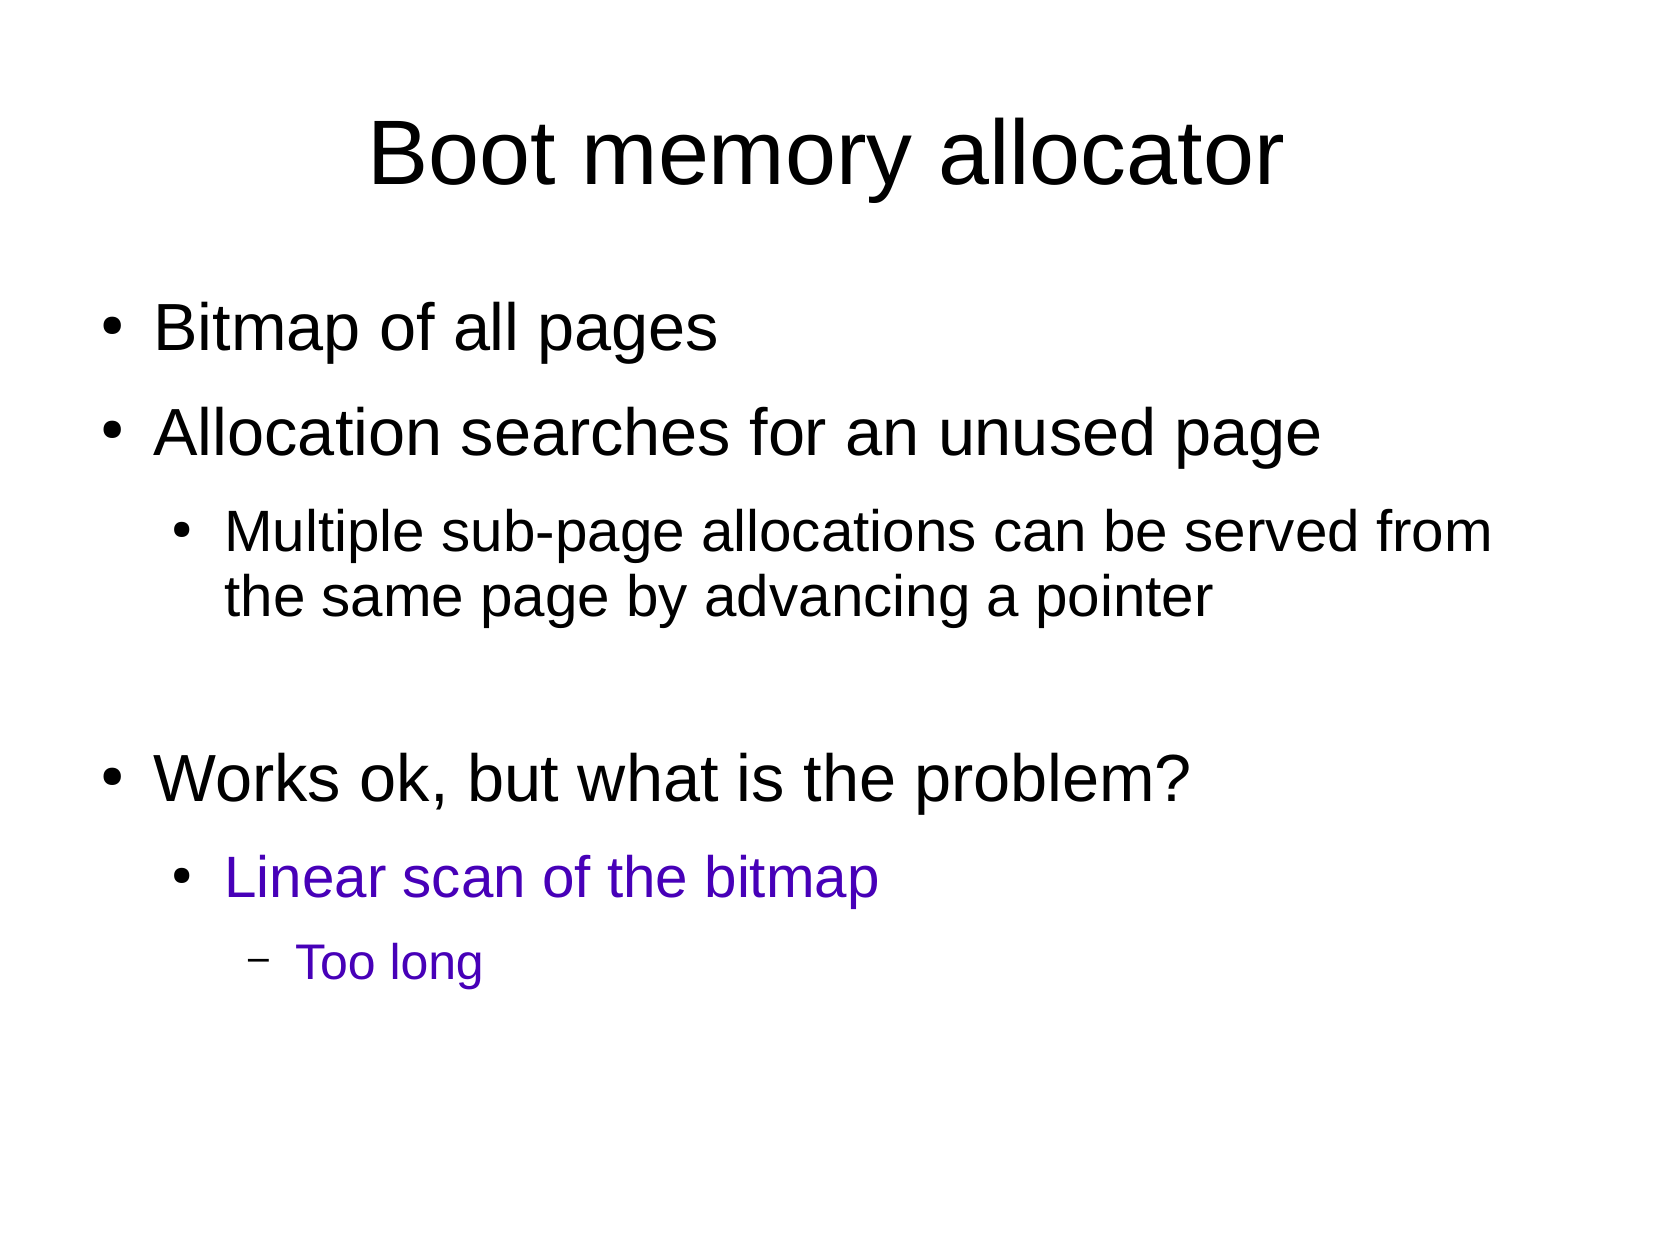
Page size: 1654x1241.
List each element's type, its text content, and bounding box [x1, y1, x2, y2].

title Boot memory allocator [82, 49, 1571, 257]
list Bitmap of all pages Allocation searches for an unused page Multiple sub-page allocations can be served from the same page by advancing a pointer Works ok, but what is the problem? Linear scan of the bitmap Too long [82, 290, 1571, 1010]
